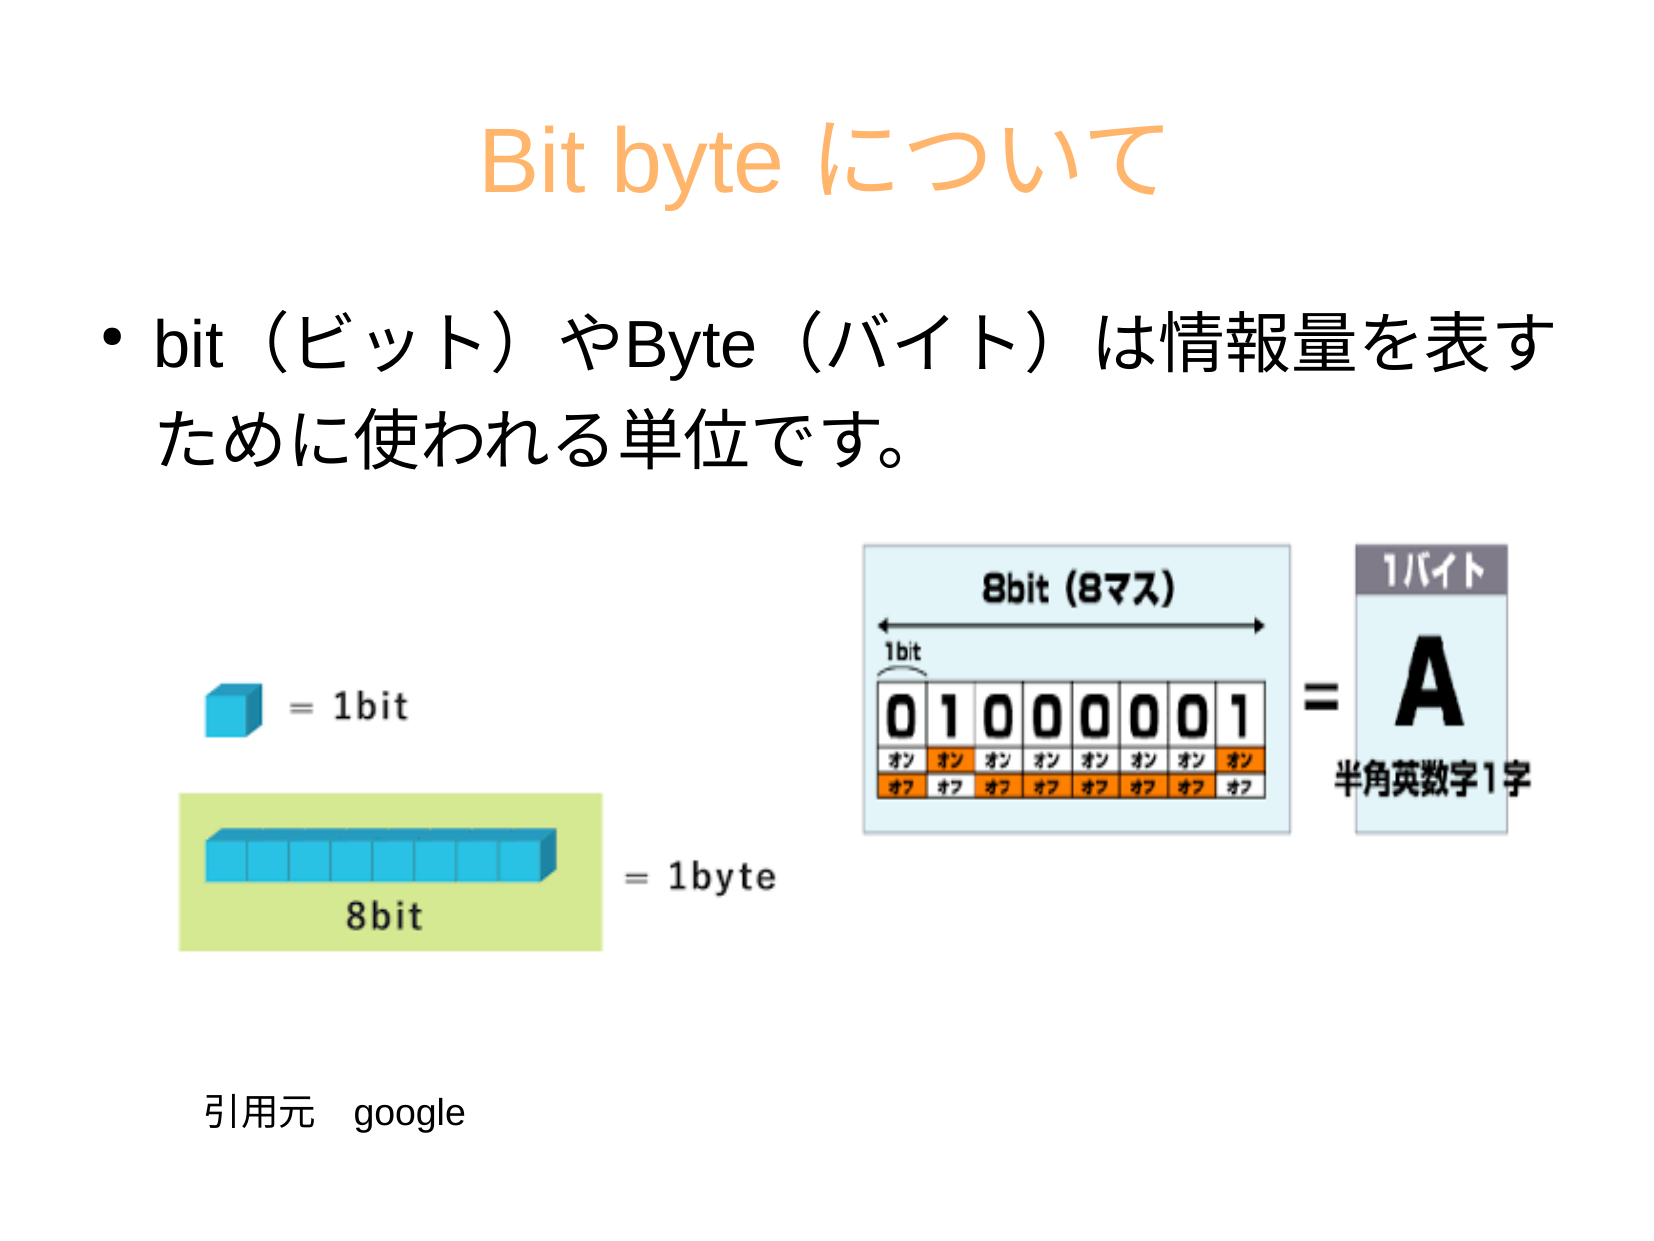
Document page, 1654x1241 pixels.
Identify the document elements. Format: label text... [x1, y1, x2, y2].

list bit（ビット）やByte（バイト）は情報量を表すために使われる単位です。 [82, 290, 1571, 1010]
picture [135, 610, 815, 1010]
text_box 引用元 google [188, 1074, 481, 1132]
title Bit byte について [82, 49, 1571, 257]
picture [826, 519, 1560, 863]
